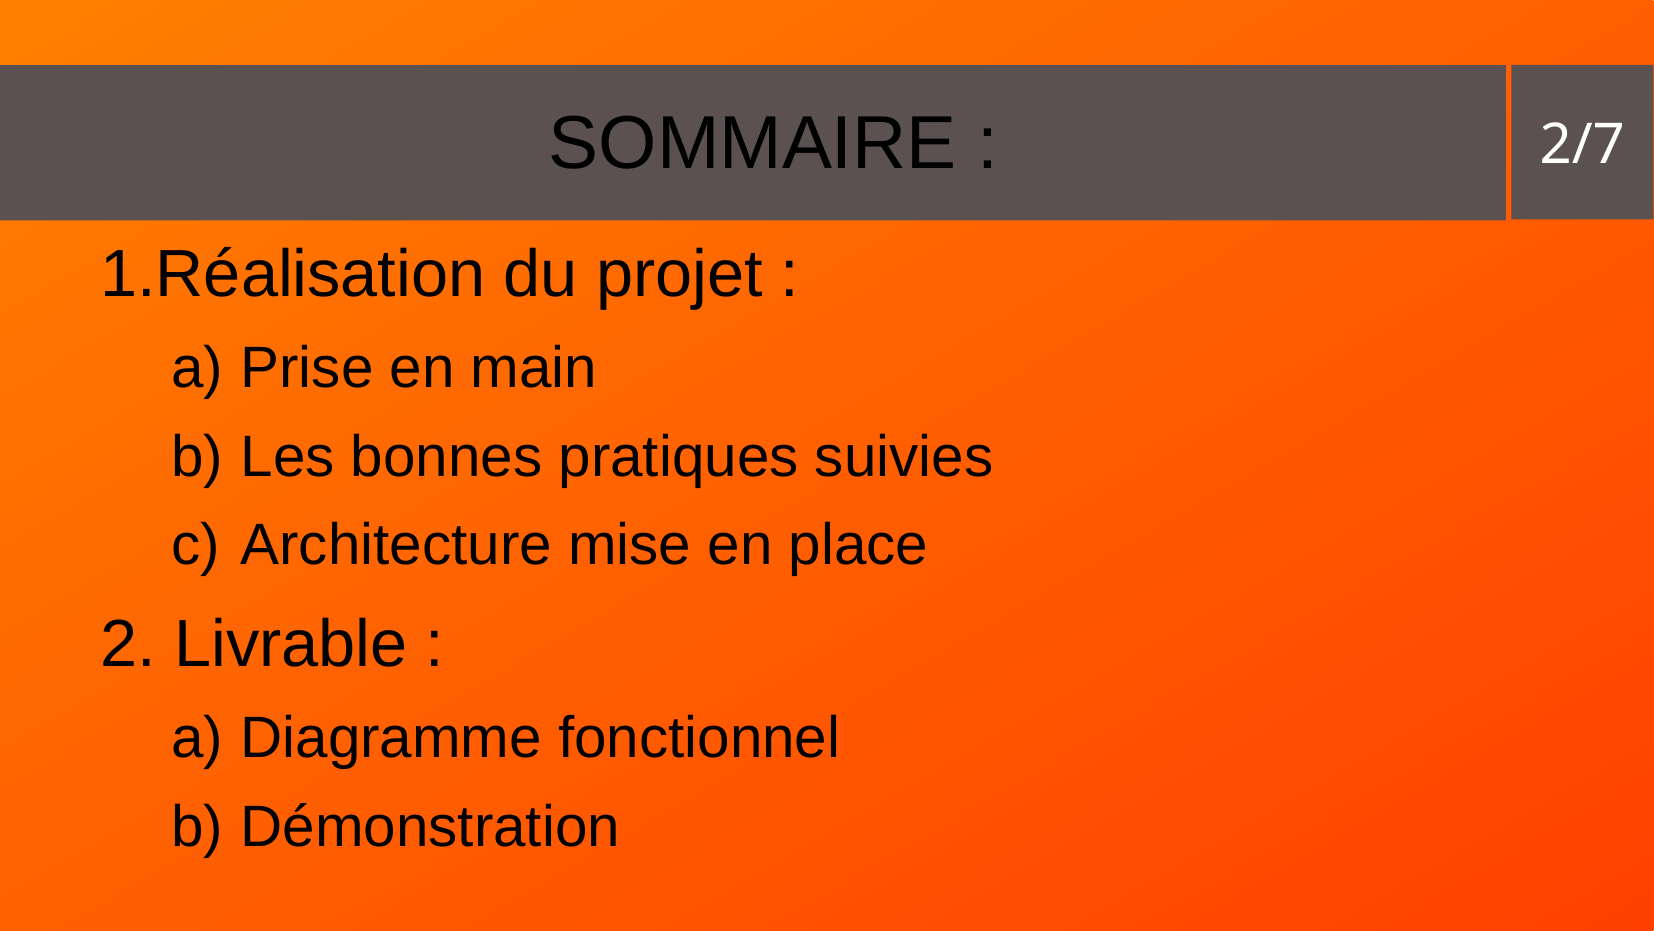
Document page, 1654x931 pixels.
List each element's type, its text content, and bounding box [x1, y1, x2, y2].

text_box 2/7 [1511, 64, 1654, 220]
list Réalisation du projet : Prise en main Les bonnes pratiques suivies Architecture mise en place Livrable : Diagramme fonctionnel Démonstration [82, 236, 1571, 916]
title SOMMAIRE : [0, 65, 1506, 221]
